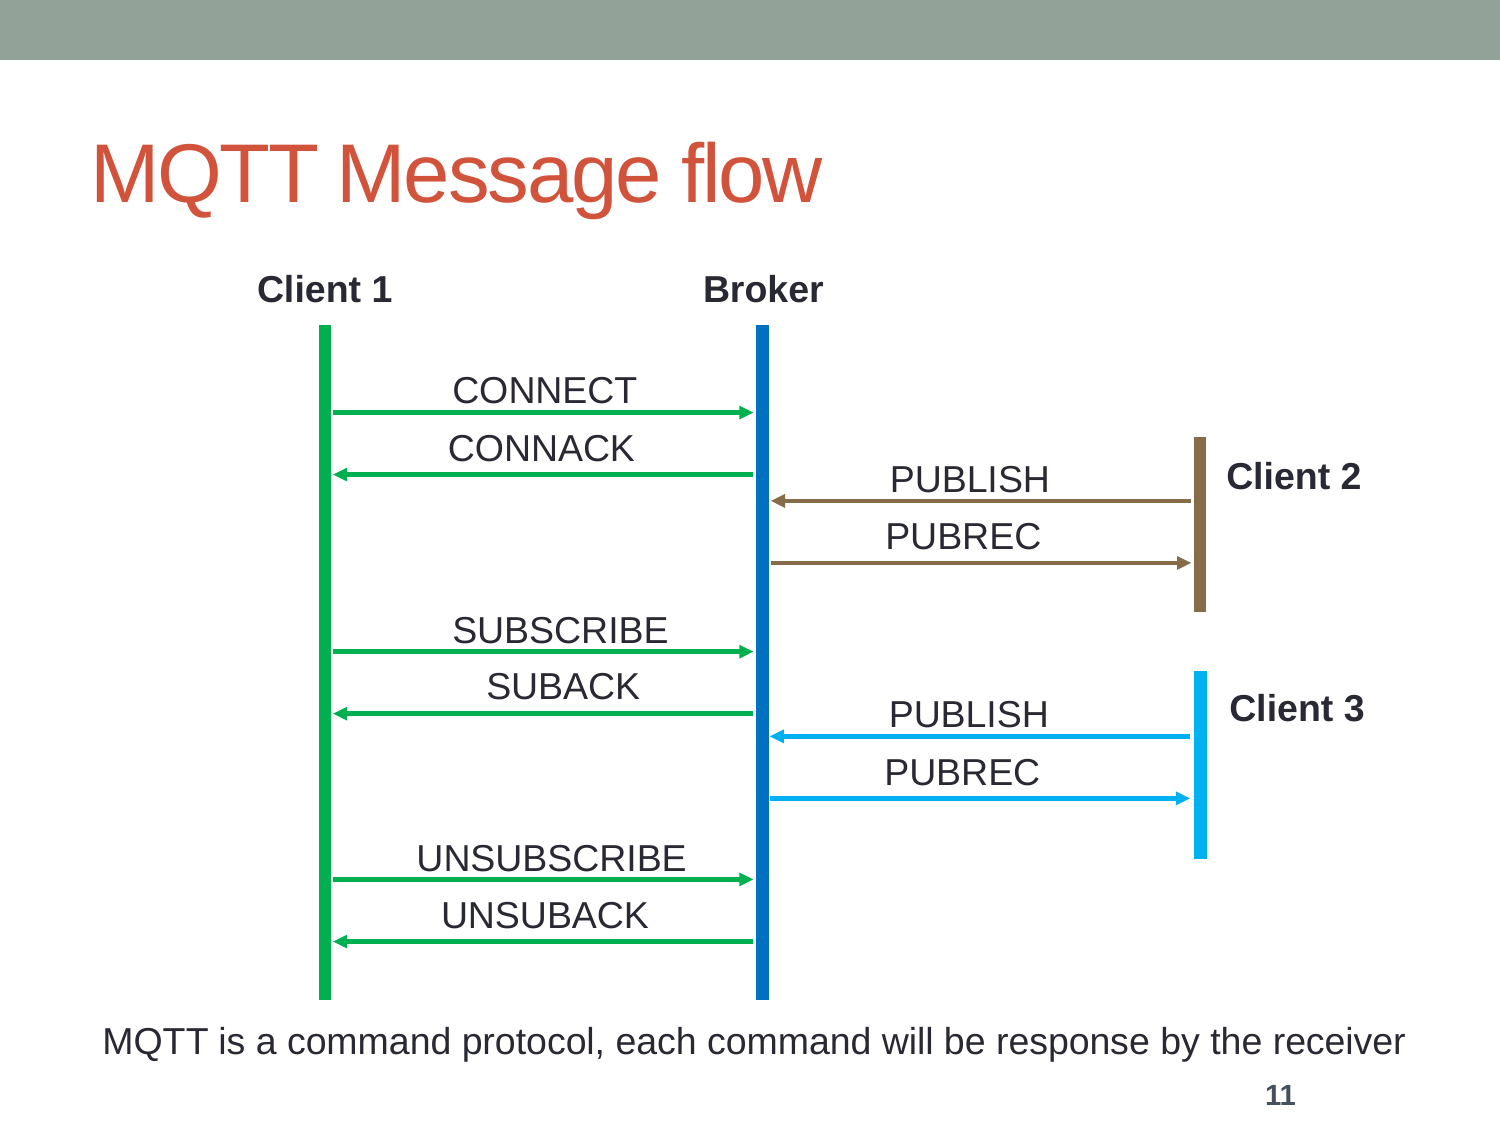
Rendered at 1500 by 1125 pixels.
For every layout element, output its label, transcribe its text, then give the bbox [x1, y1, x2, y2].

text_box Client 1 [242, 257, 408, 317]
text_box MQTT is a command protocol, each command will be response by the receiver [87, 1009, 1480, 1070]
text_box UNSUBSCRIBE [401, 826, 702, 886]
text_box SUBACK [471, 654, 656, 715]
text_box PUBREC [869, 740, 1056, 801]
text_box Client 3 [1214, 676, 1380, 737]
text_box Client 2 [1211, 444, 1377, 505]
text_box Broker [688, 257, 839, 317]
text_box CONNECT [437, 359, 653, 419]
text_box PUBLISH [875, 447, 1066, 508]
text_box SUBSCRIBE [437, 598, 684, 658]
text_box PUBLISH [873, 682, 1064, 743]
text_box CONNACK [433, 416, 651, 477]
text_box PUBREC [870, 505, 1057, 566]
title MQTT Message flow [75, 87, 1425, 250]
text_box UNSUBACK [426, 883, 665, 944]
